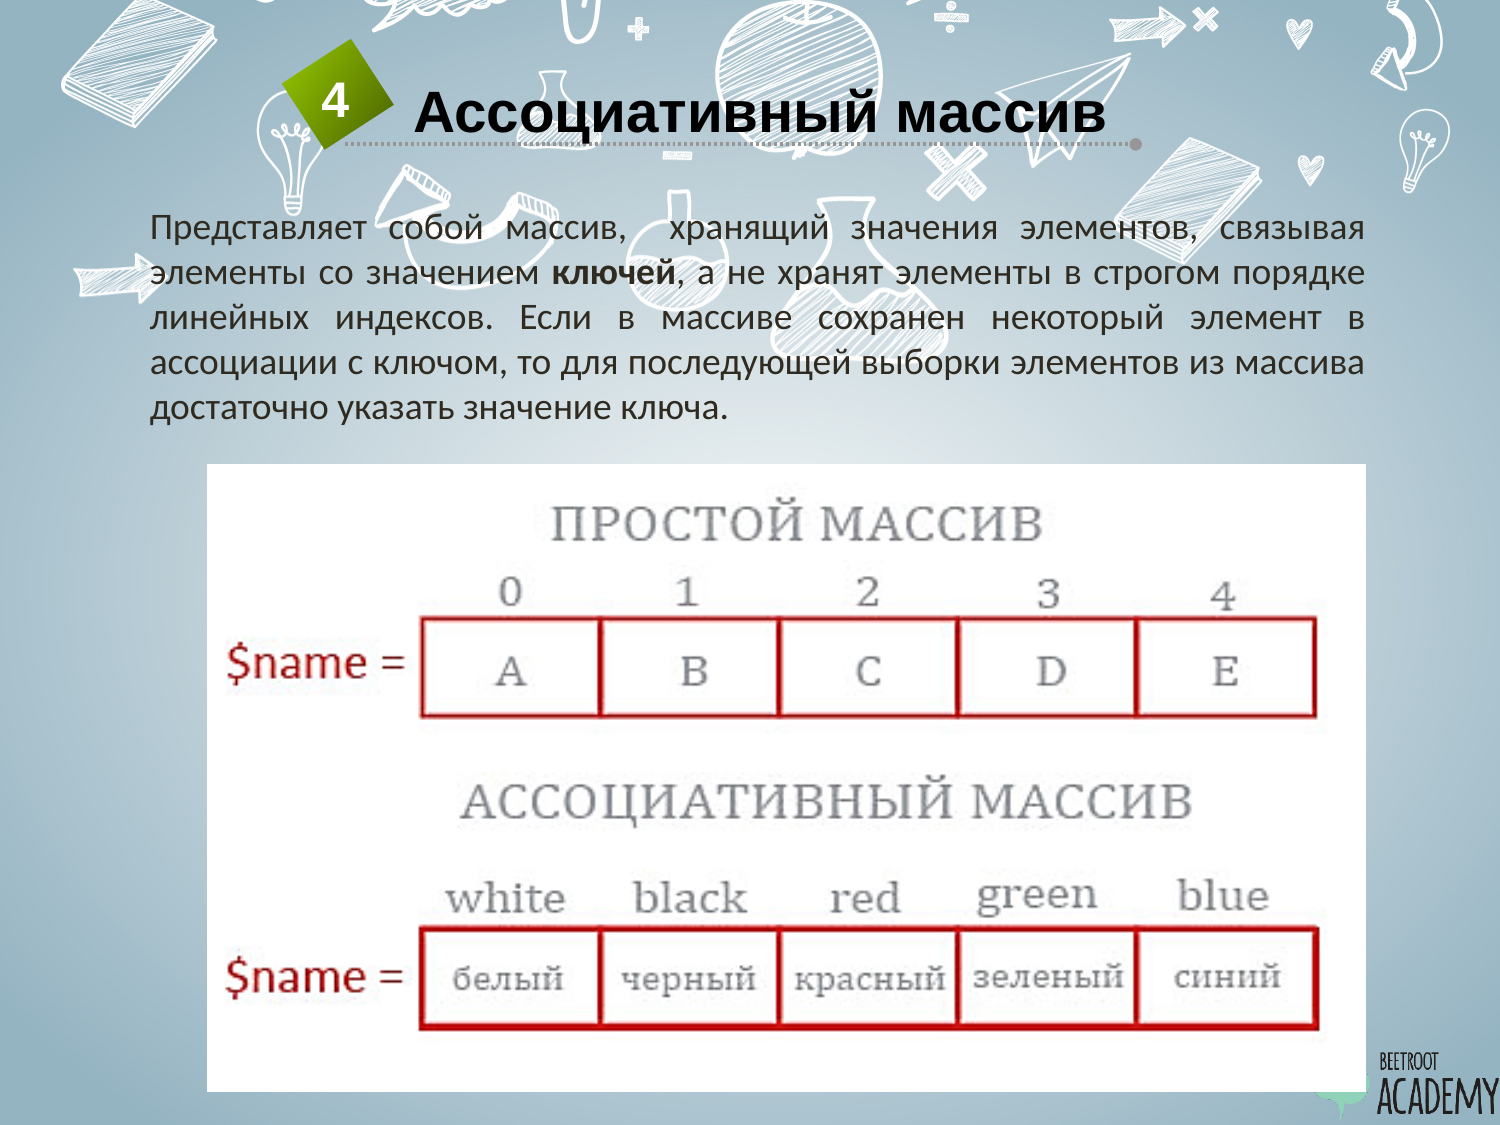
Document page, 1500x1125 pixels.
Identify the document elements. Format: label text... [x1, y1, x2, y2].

text_box Ассоциативный массив [252, 66, 1122, 152]
text_box Представляет собой массив, хранящий значения элементов, связывая элементы со значением ключей, а не хранят элементы в строгом порядке линейных индексов. Если в массиве сохранен некоторый элемент в ассоциации с ключом, то для последующей выборки элементов из массива достаточно указать значение ключа. [135, 195, 1382, 435]
picture [0, 0, 1500, 1125]
text_box [319, 38, 365, 59]
text_box 4 [306, 59, 365, 135]
